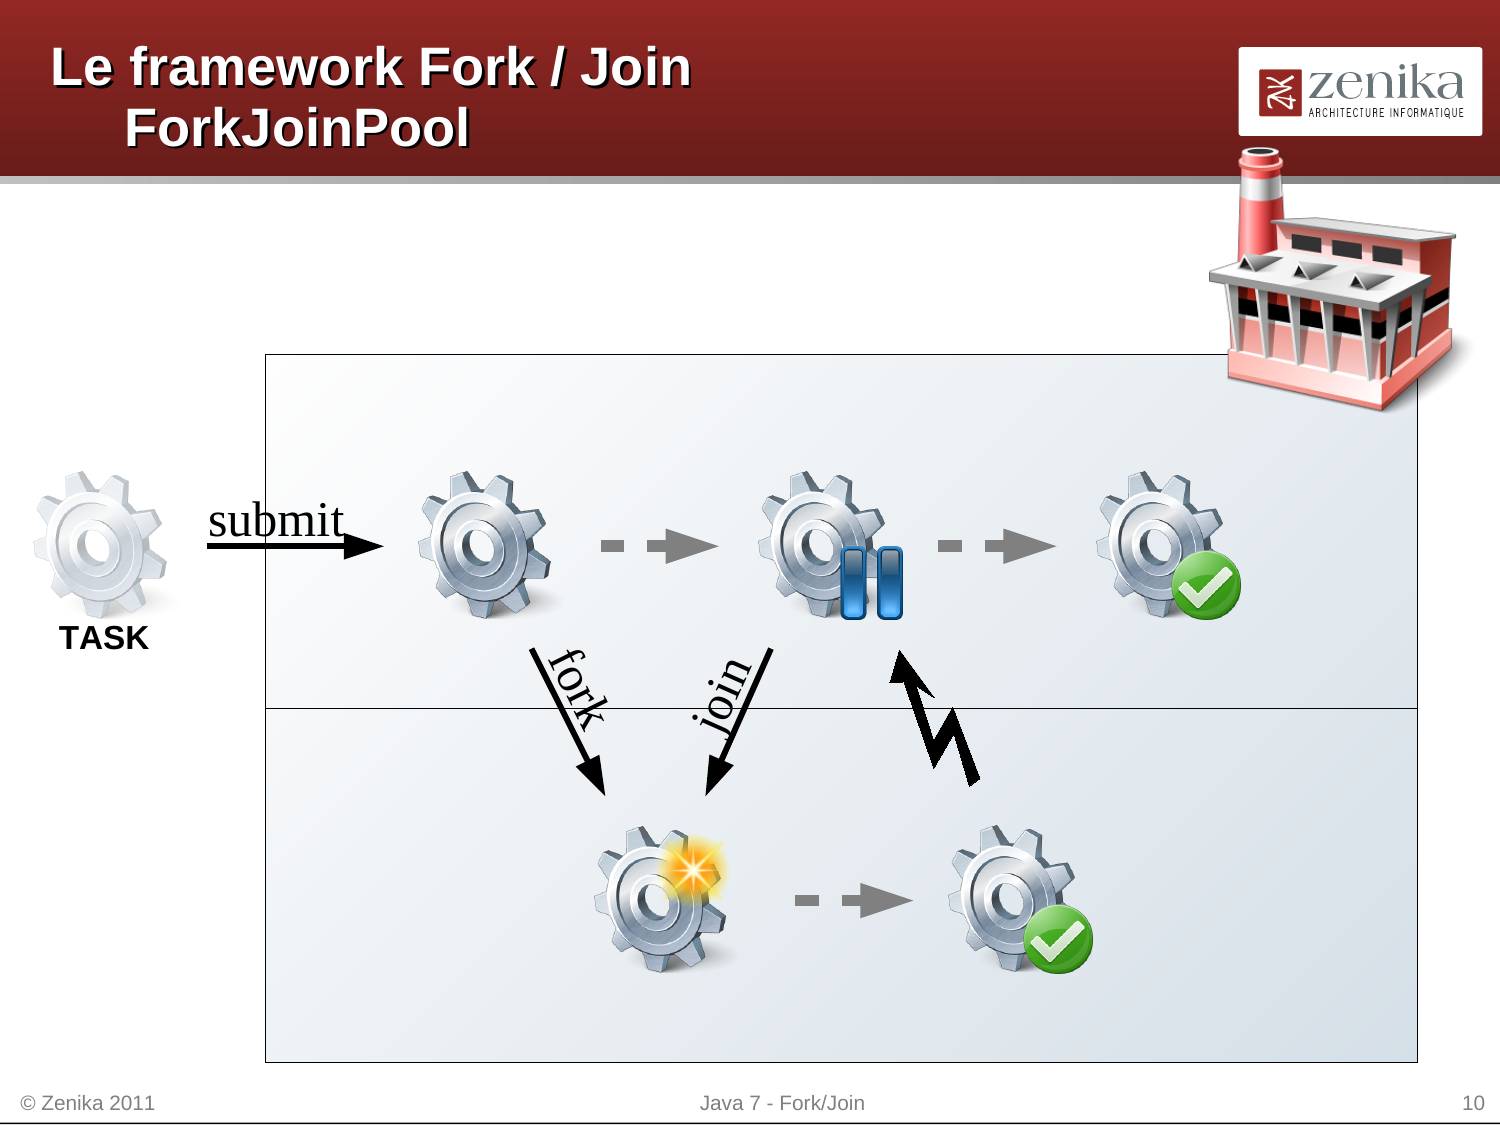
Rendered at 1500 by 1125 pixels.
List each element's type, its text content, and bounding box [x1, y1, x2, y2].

picture [754, 471, 903, 620]
text_box [265, 515, 271, 534]
picture [1257, 58, 1464, 125]
picture [944, 825, 1093, 974]
picture [590, 826, 739, 975]
picture [29, 471, 180, 622]
text_box [711, 700, 730, 708]
picture [1209, 147, 1477, 415]
picture [414, 471, 564, 622]
title Le framework Fork / Join ForkJoinPool [50, 15, 1206, 180]
text_box [265, 354, 1418, 1063]
picture [1092, 471, 1241, 620]
text_box [712, 709, 730, 715]
